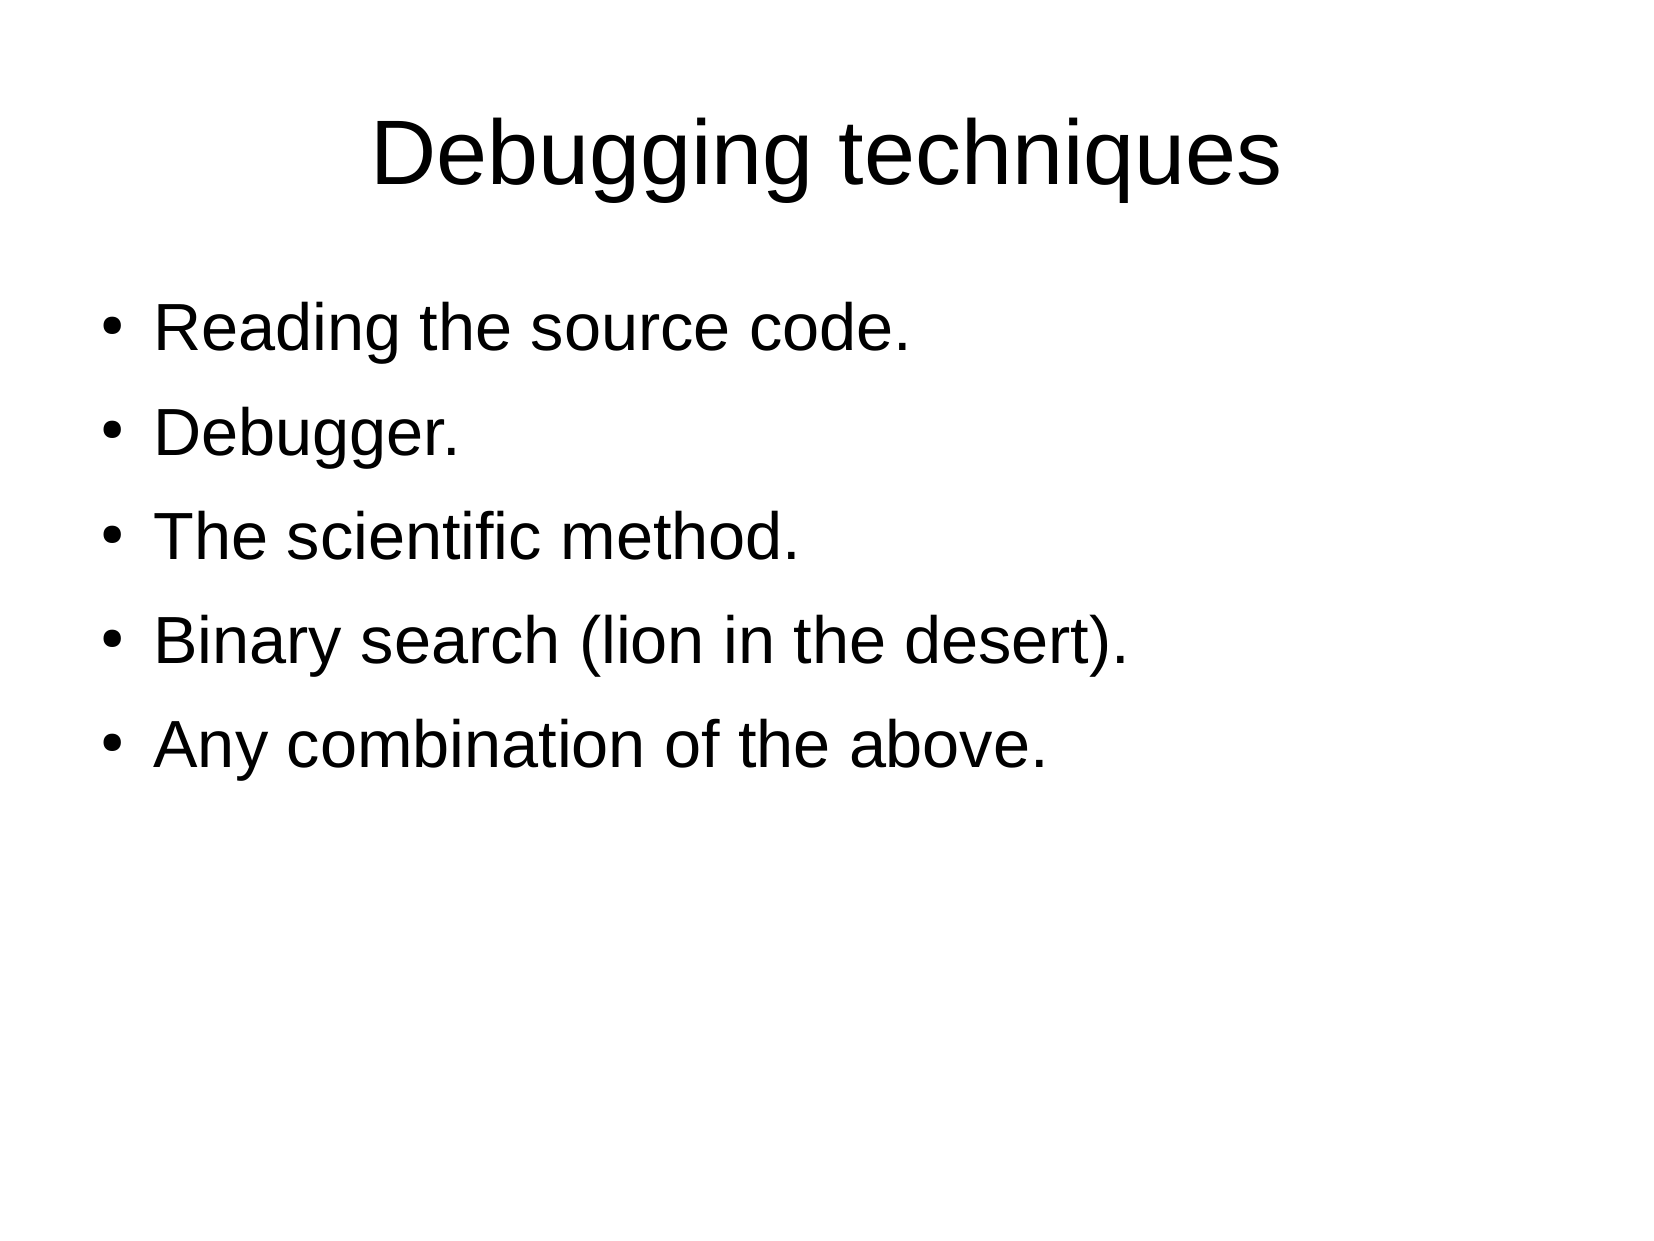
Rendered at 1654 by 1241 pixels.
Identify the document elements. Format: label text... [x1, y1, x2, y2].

list Reading the source code. Debugger. The scientific method. Binary search (lion in the desert). Any combination of the above. [82, 290, 1571, 1010]
title Debugging techniques [82, 49, 1571, 257]
